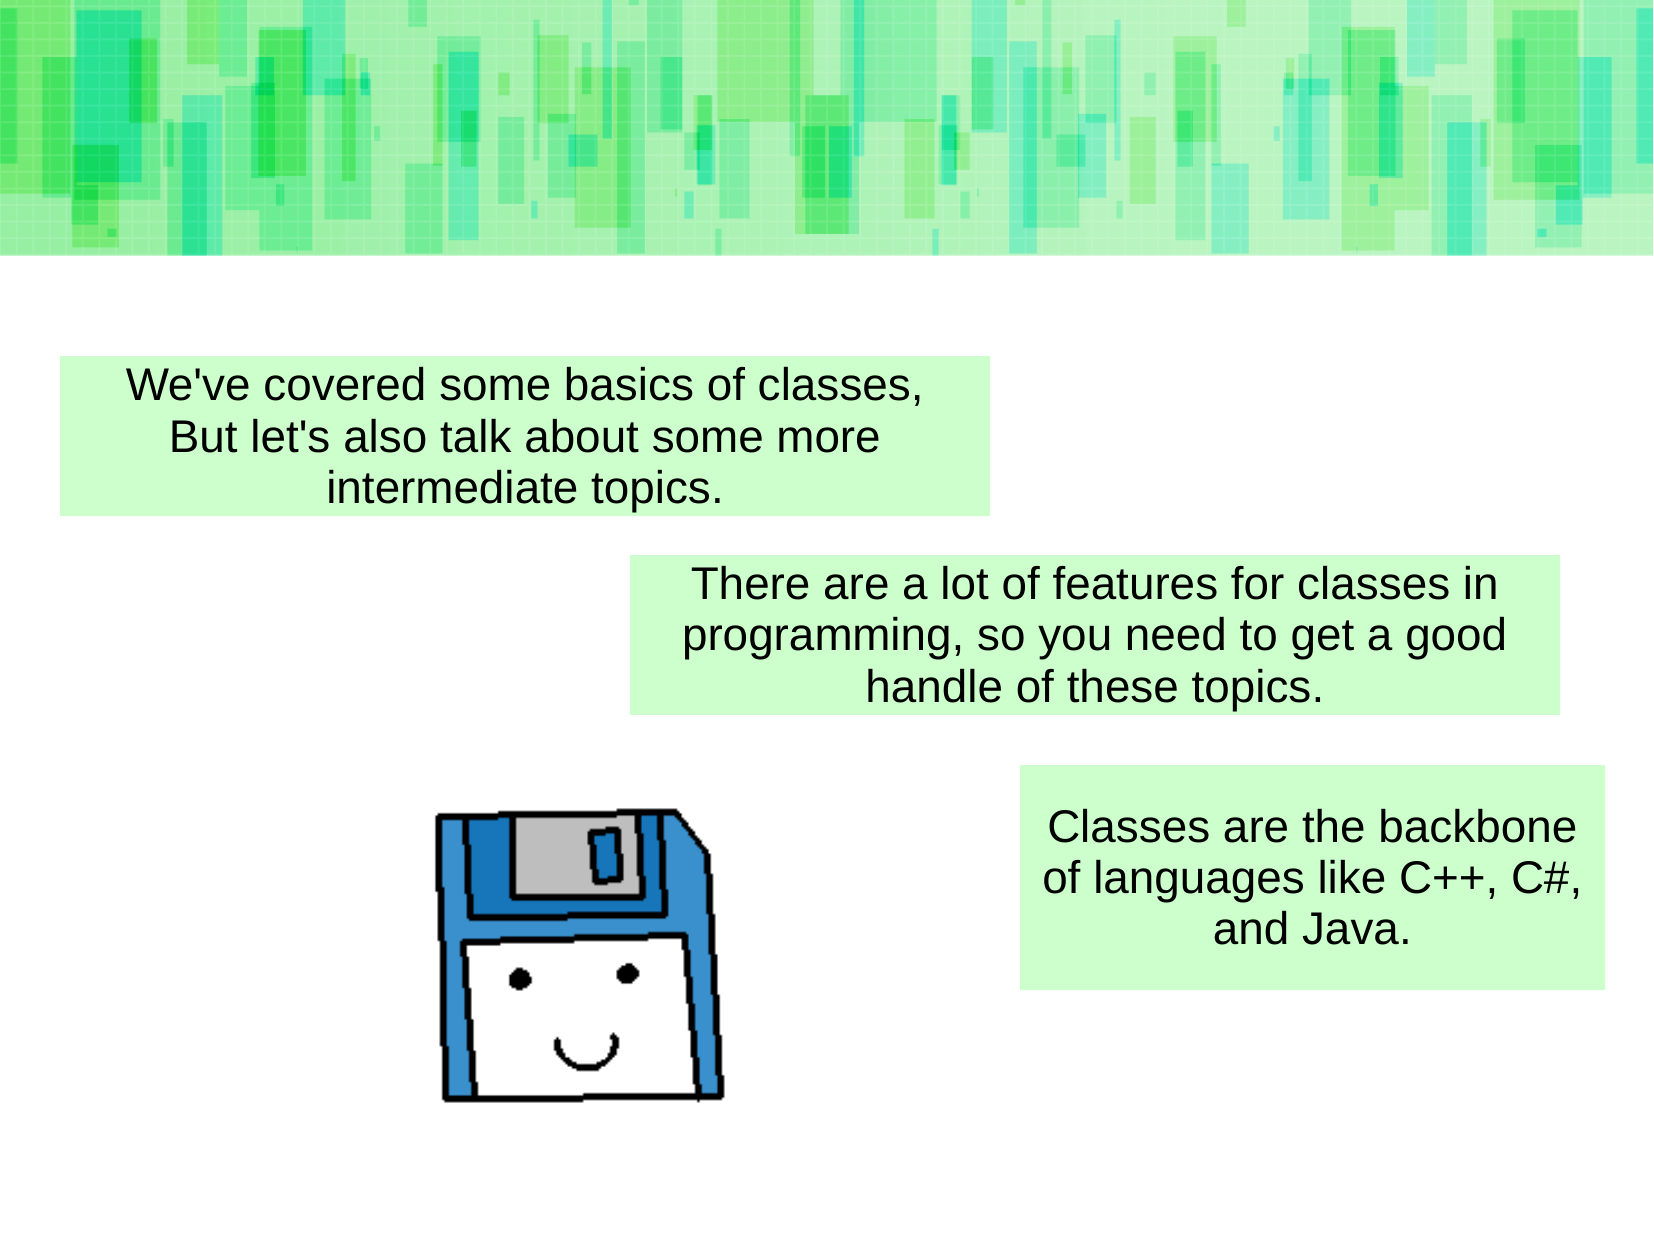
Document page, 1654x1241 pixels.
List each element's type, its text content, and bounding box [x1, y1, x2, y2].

picture [0, 0, 1654, 1241]
text_box Classes are the backbone of languages like C++, C#, and Java. [1020, 765, 1606, 991]
text_box There are a lot of features for classes in programming, so you need to get a good handle of these topics. [630, 555, 1561, 715]
text_box We've covered some basics of classes, But let's also talk about some more intermediate topics. [60, 356, 991, 517]
